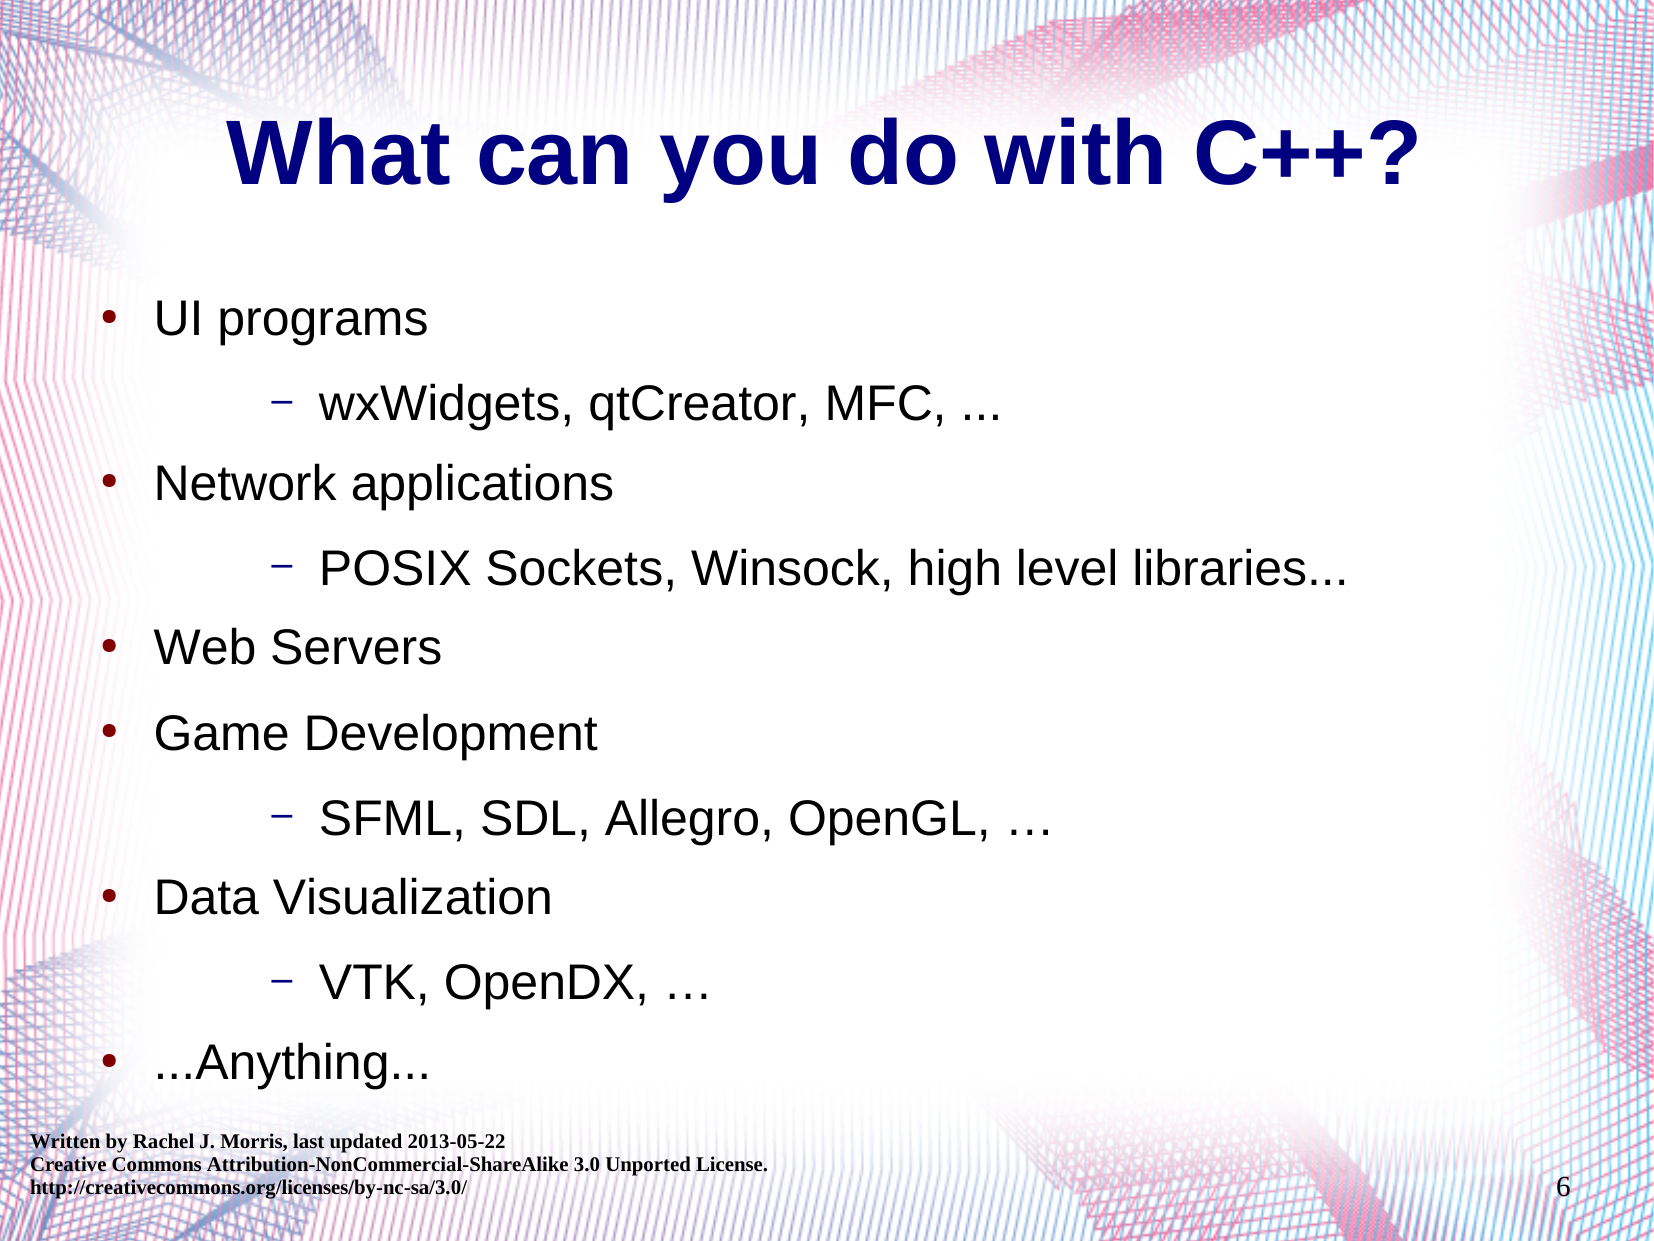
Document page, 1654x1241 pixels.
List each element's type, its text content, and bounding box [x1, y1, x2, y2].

picture [0, 0, 1654, 1241]
title What can you do with C++? [82, 49, 1571, 257]
list UI programs wxWidgets, qtCreator, MFC, ... Network applications POSIX Sockets, Winsock, high level libraries... Web Servers Game Development SFML, SDL, Allegro, OpenGL, … Data Visualization VTK, OpenDX, … ...Anything... [82, 290, 1571, 1090]
